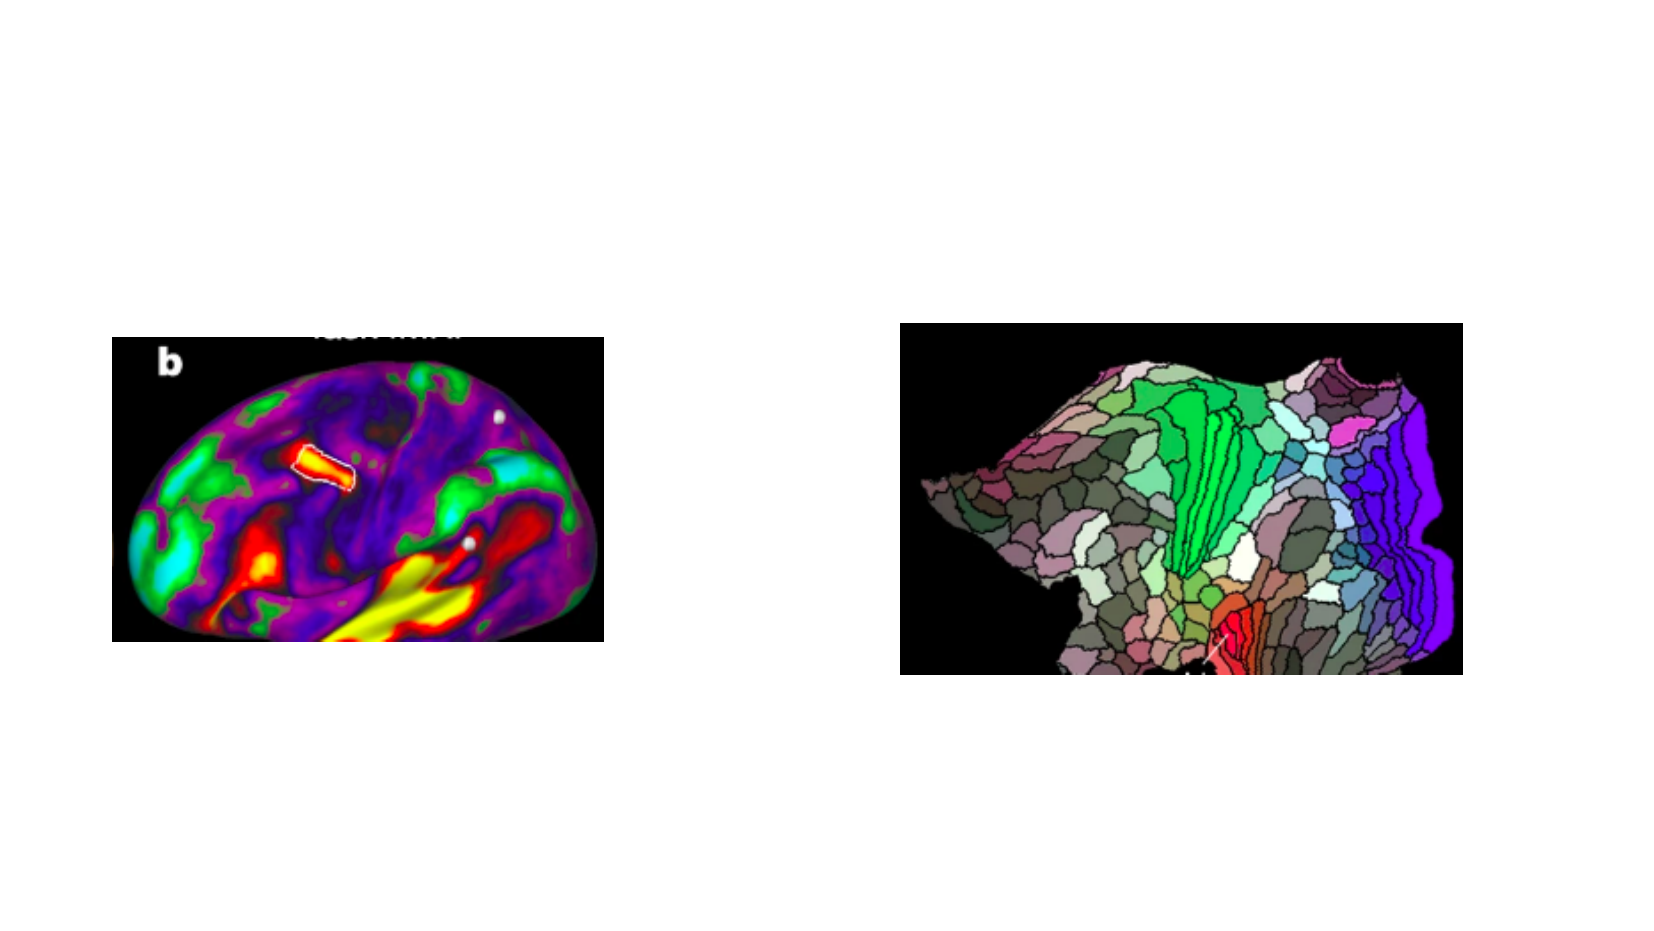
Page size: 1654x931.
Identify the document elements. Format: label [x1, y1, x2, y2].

picture [112, 337, 604, 642]
picture [900, 323, 1463, 676]
